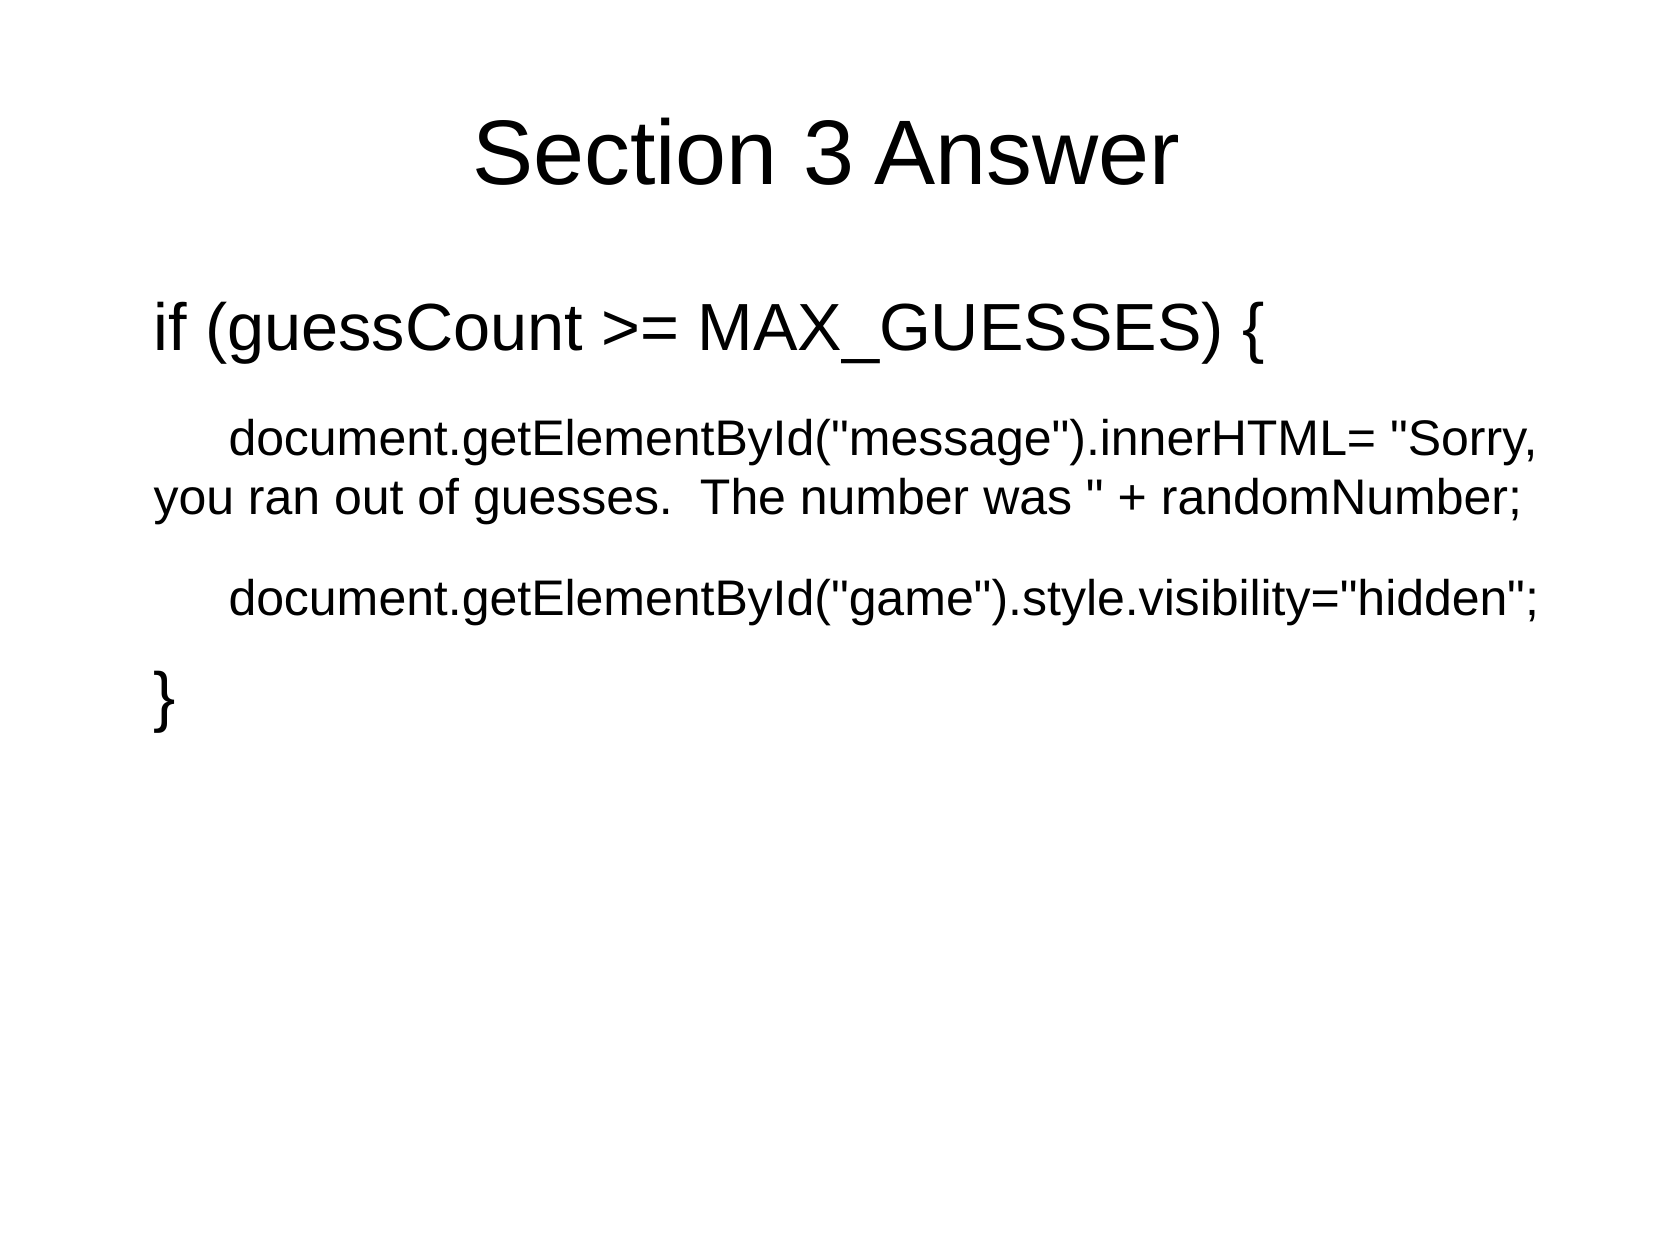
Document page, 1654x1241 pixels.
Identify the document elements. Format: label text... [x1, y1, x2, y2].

list if (guessCount >= MAX_GUESSES) { document.getElementById("message").innerHTML= "Sorry, you ran out of guesses. The number was " + randomNumber; document.getElementById("game").style.visibility="hidden"; } [82, 290, 1571, 1010]
title Section 3 Answer [82, 49, 1571, 257]
